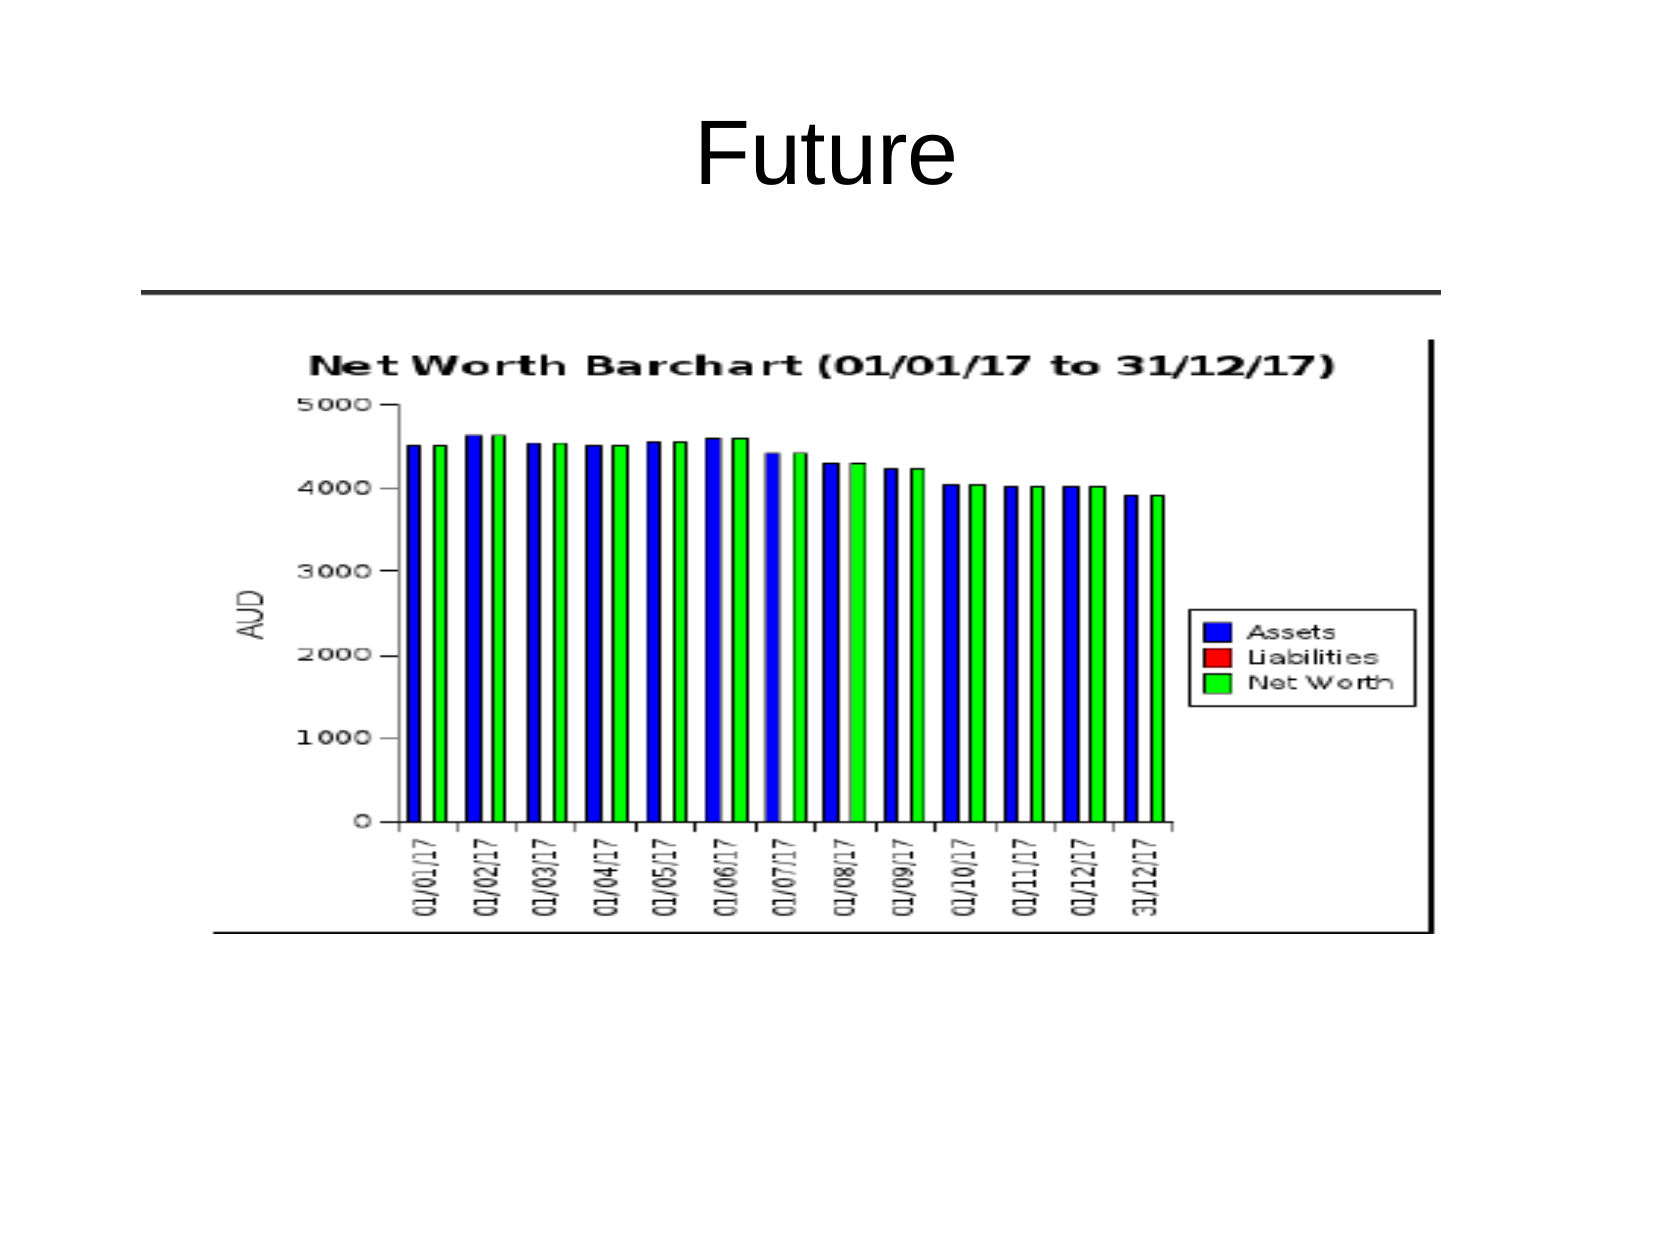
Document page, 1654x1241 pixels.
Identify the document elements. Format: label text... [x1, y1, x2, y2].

picture [141, 290, 1441, 934]
title Future [82, 49, 1571, 257]
